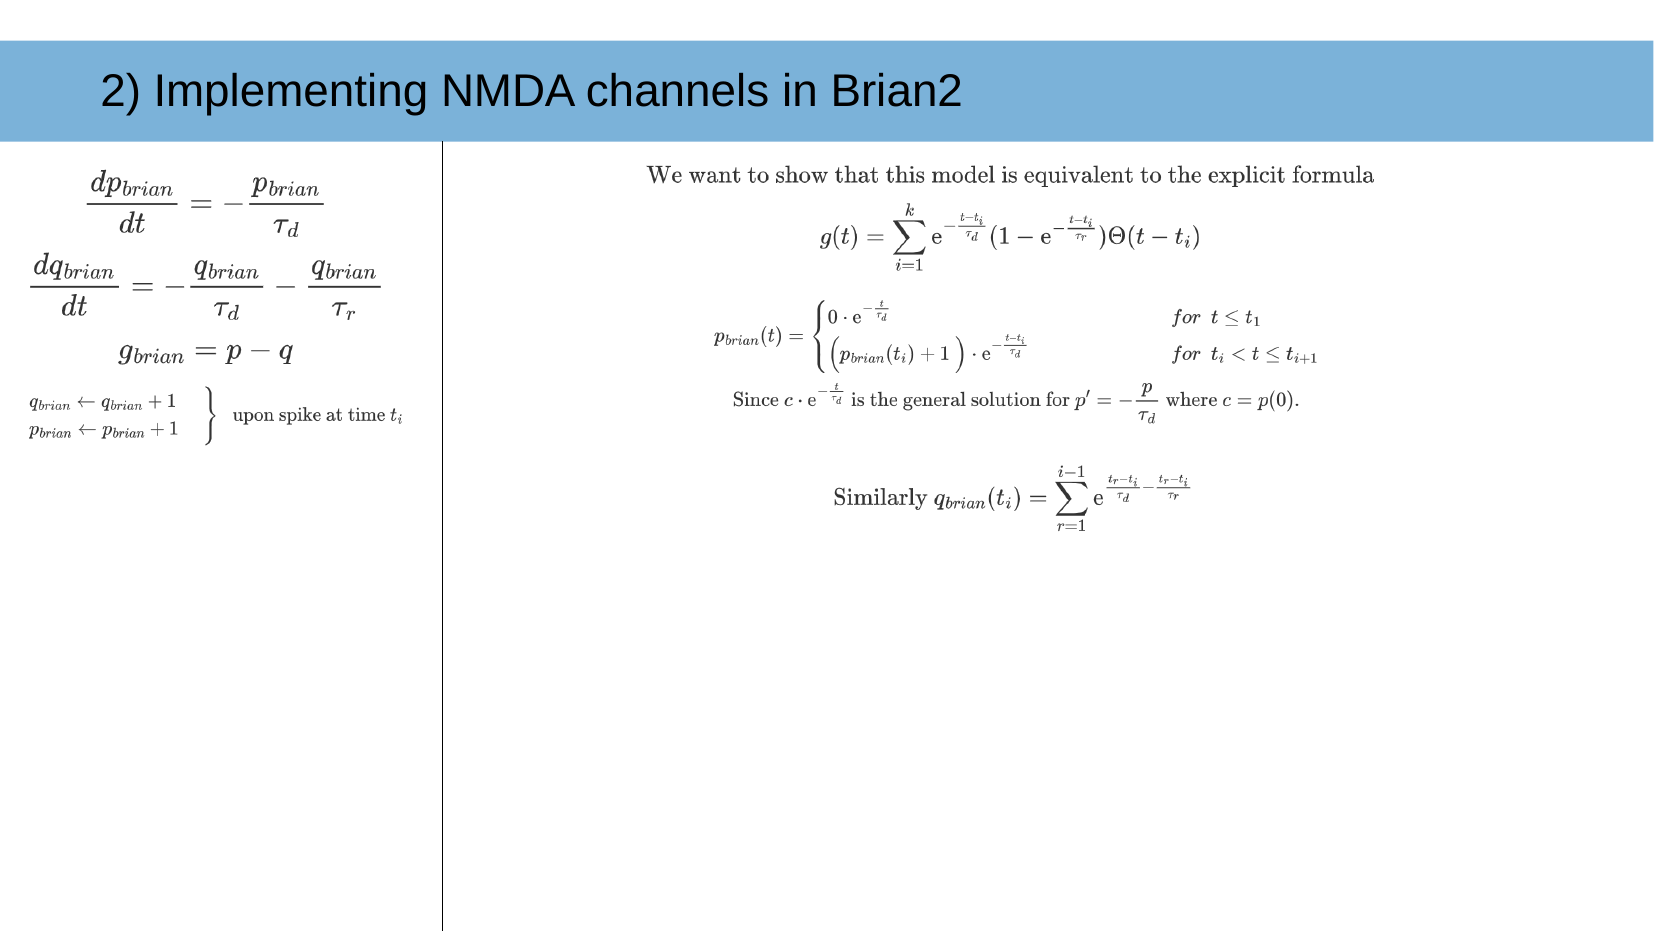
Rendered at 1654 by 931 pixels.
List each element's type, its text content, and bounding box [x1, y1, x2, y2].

picture [26, 167, 384, 369]
picture [714, 297, 1318, 426]
picture [646, 160, 1374, 278]
title Implementing NMDA channels in Brian2 [82, 13, 975, 168]
picture [833, 460, 1193, 574]
picture [29, 383, 403, 448]
text_box [975, 40, 1654, 142]
text_box [0, 40, 82, 142]
